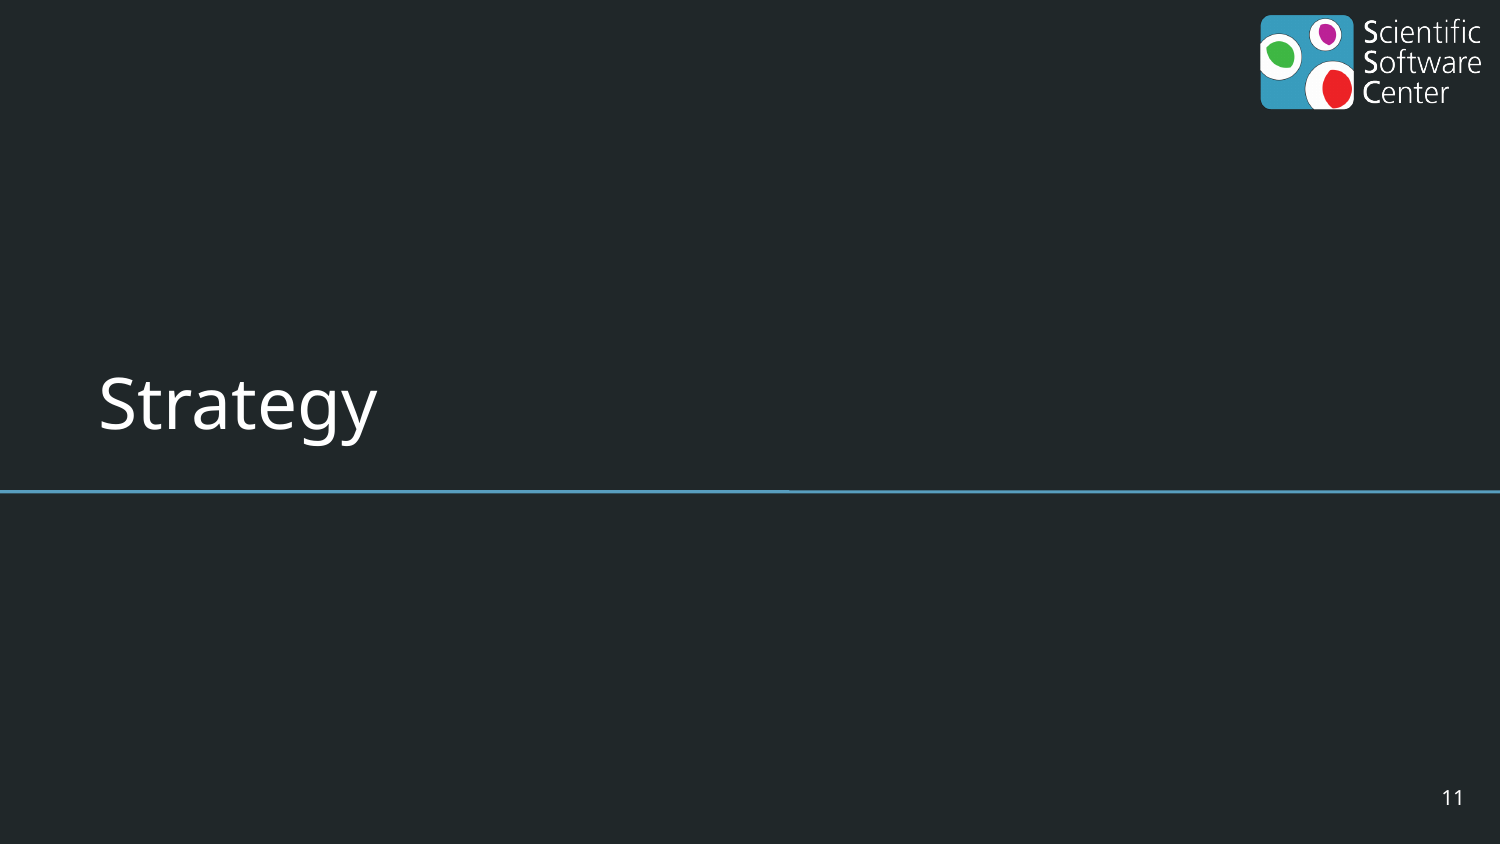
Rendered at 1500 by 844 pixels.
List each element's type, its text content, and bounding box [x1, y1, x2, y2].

slide_number <number> [1389, 764, 1480, 830]
title Strategy [83, 337, 1417, 466]
picture [1260, 15, 1481, 110]
